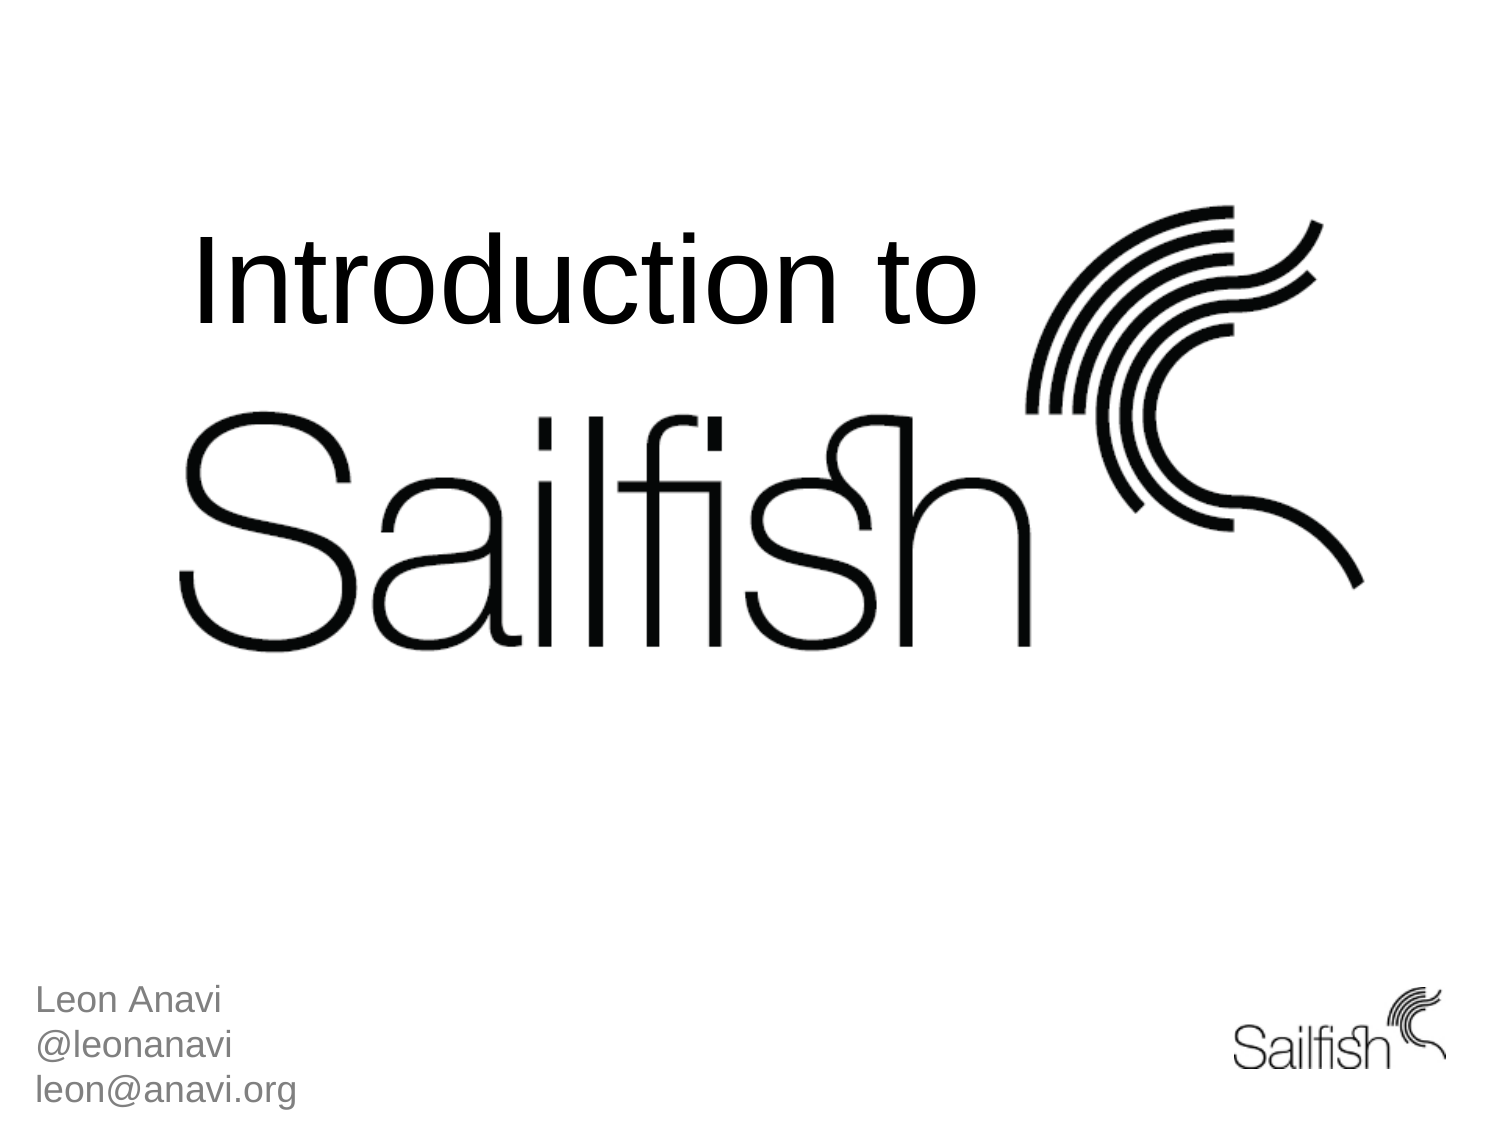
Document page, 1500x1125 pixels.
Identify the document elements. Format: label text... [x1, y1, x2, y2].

picture [150, 185, 1388, 705]
text_box Introduction to [174, 190, 1400, 356]
picture [1234, 987, 1446, 1069]
text_box Leon Anavi @leonanavi leon@anavi.org [20, 967, 313, 1118]
